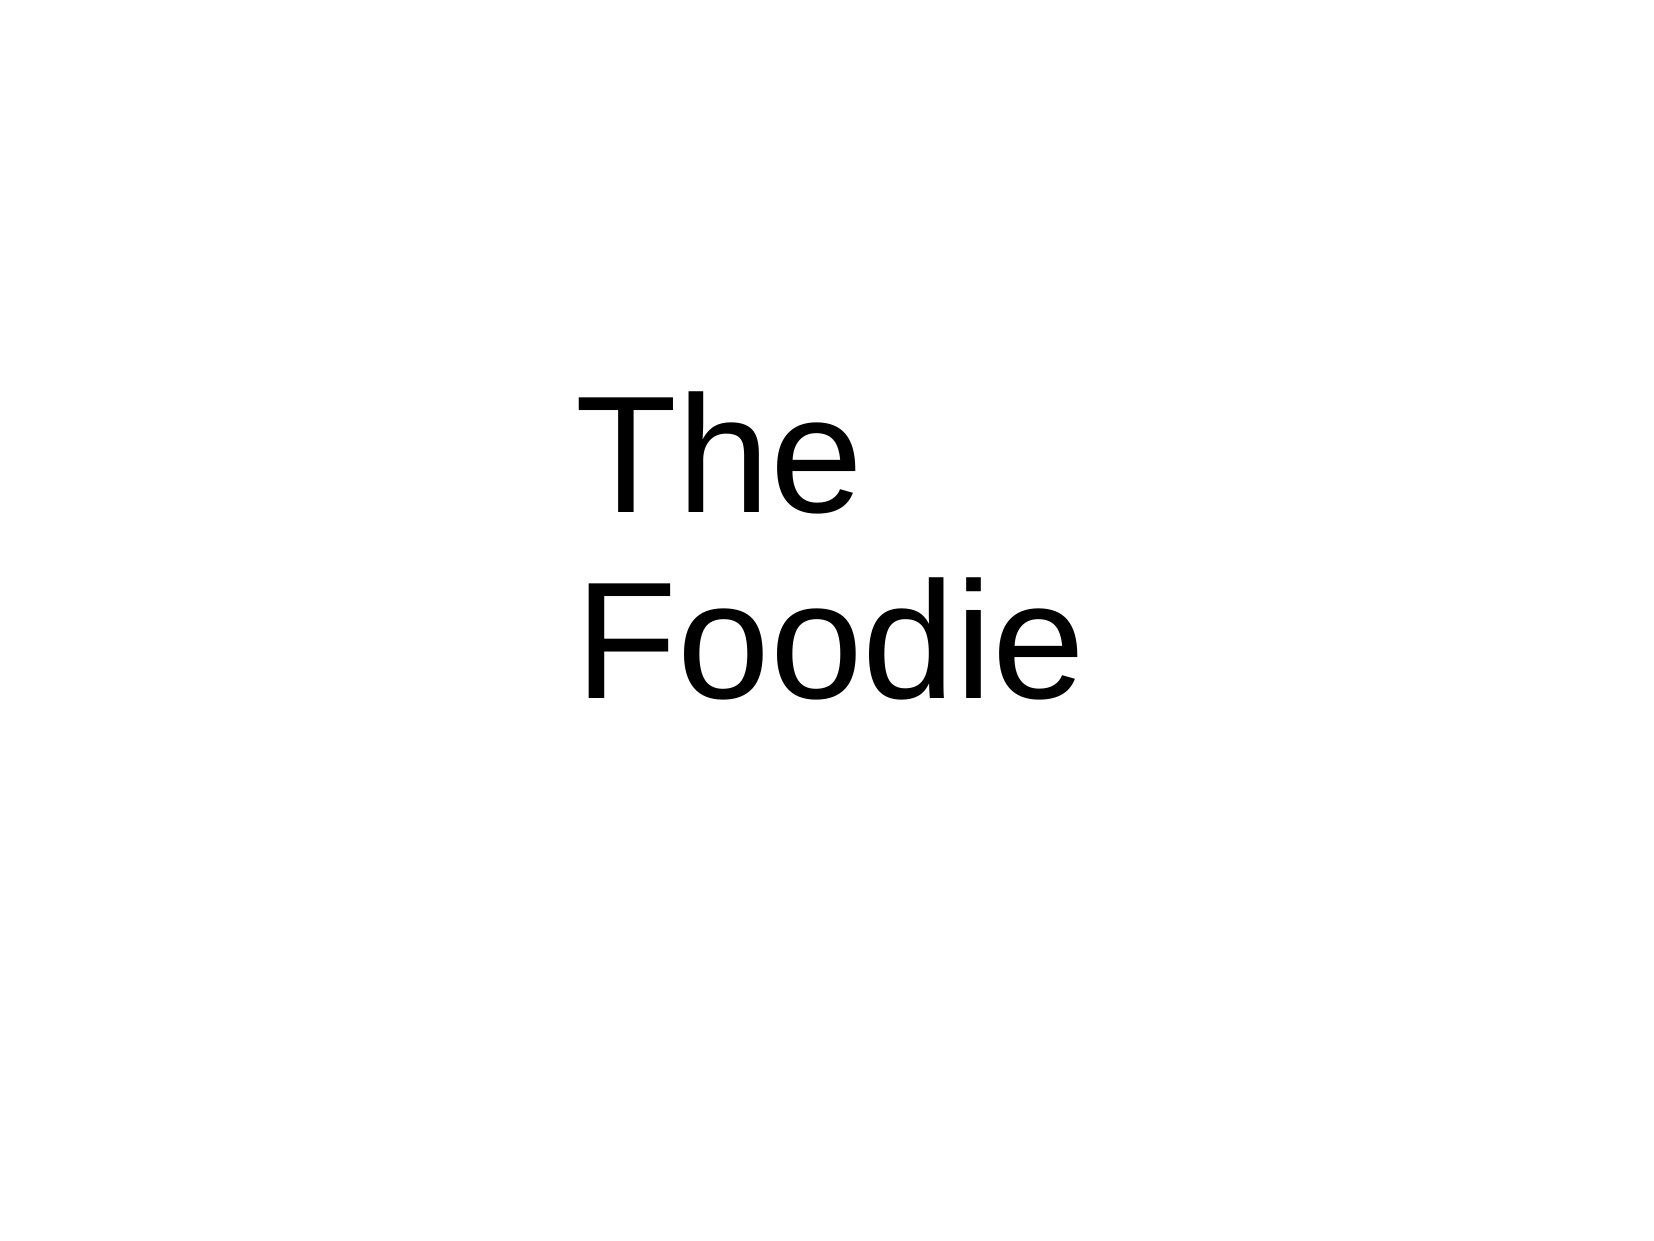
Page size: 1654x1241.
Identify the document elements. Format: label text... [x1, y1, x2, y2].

text_box The Foodie [561, 354, 1211, 742]
